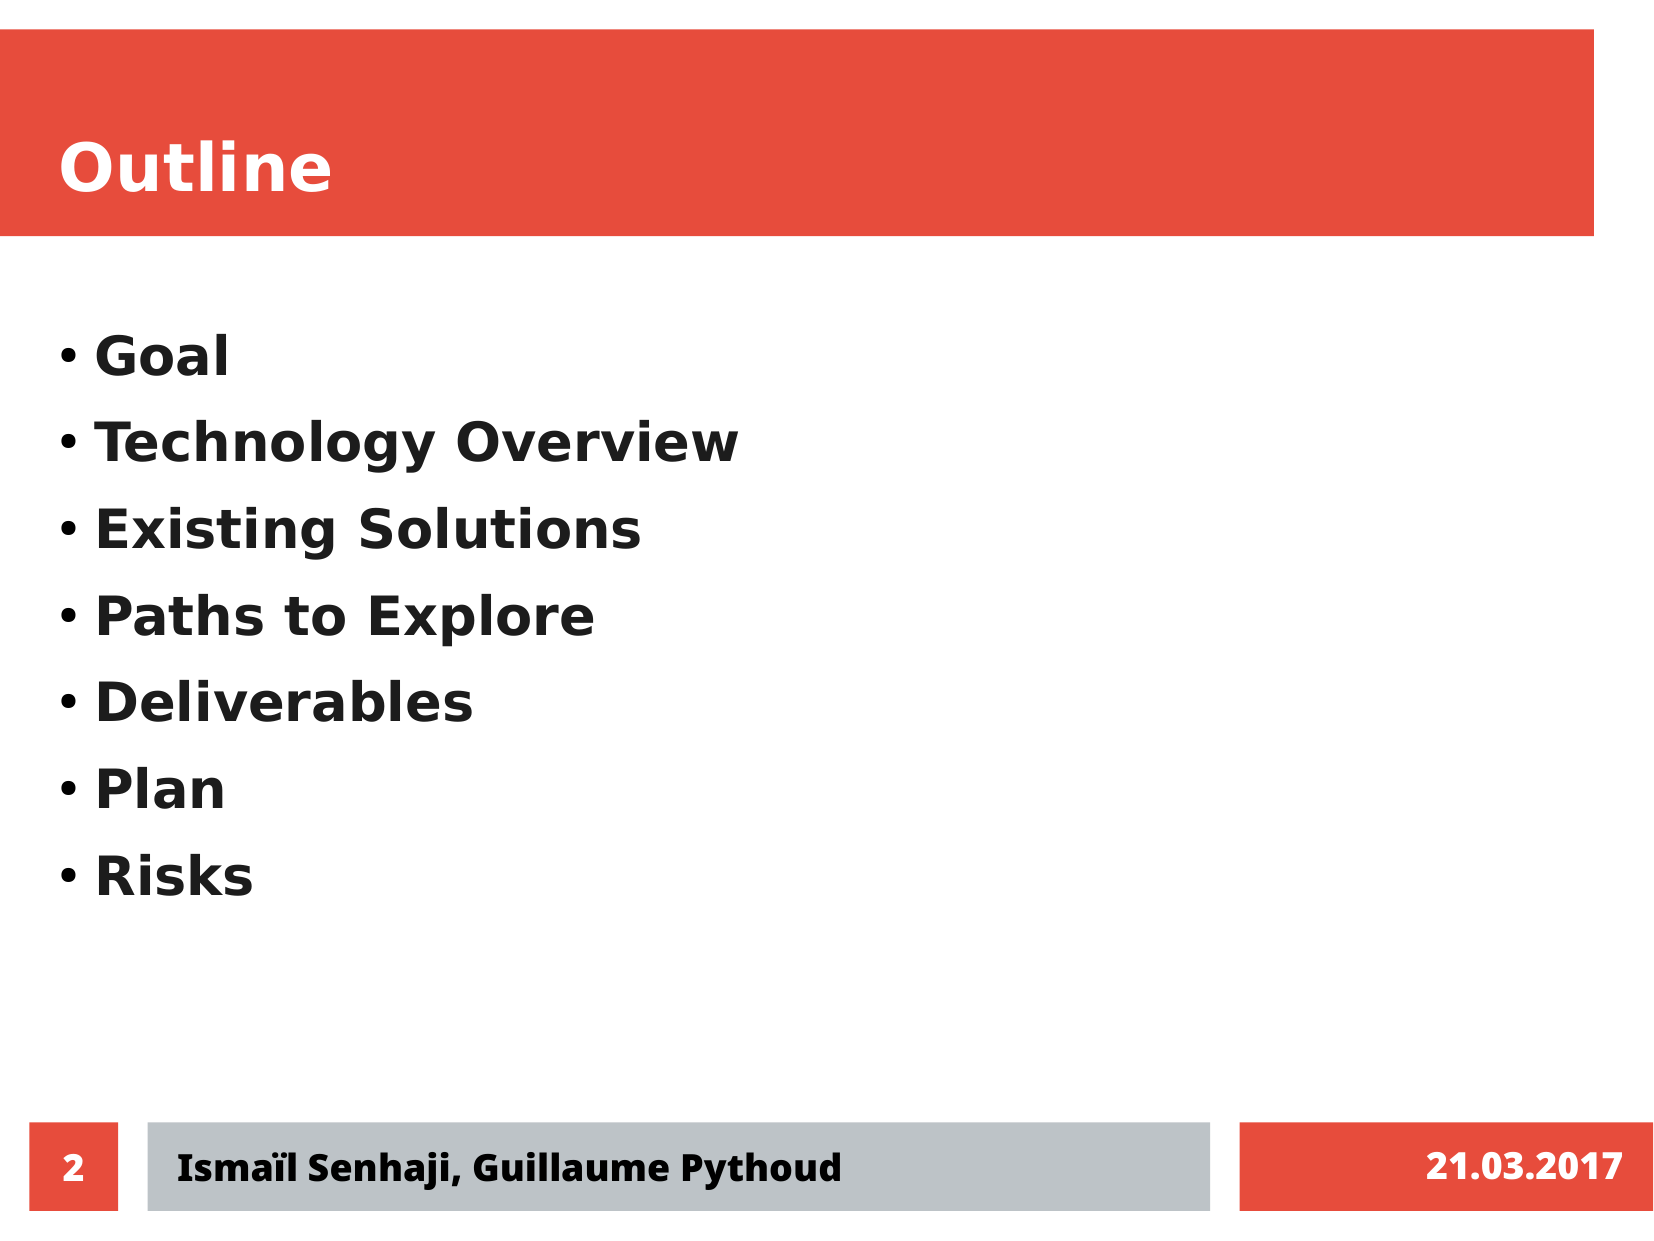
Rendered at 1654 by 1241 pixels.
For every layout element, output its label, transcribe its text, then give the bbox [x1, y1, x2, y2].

title Outline [58, 59, 1594, 207]
list Goal Technology Overview Existing Solutions Paths to Explore Deliverables Plan Risks [58, 324, 1565, 1093]
